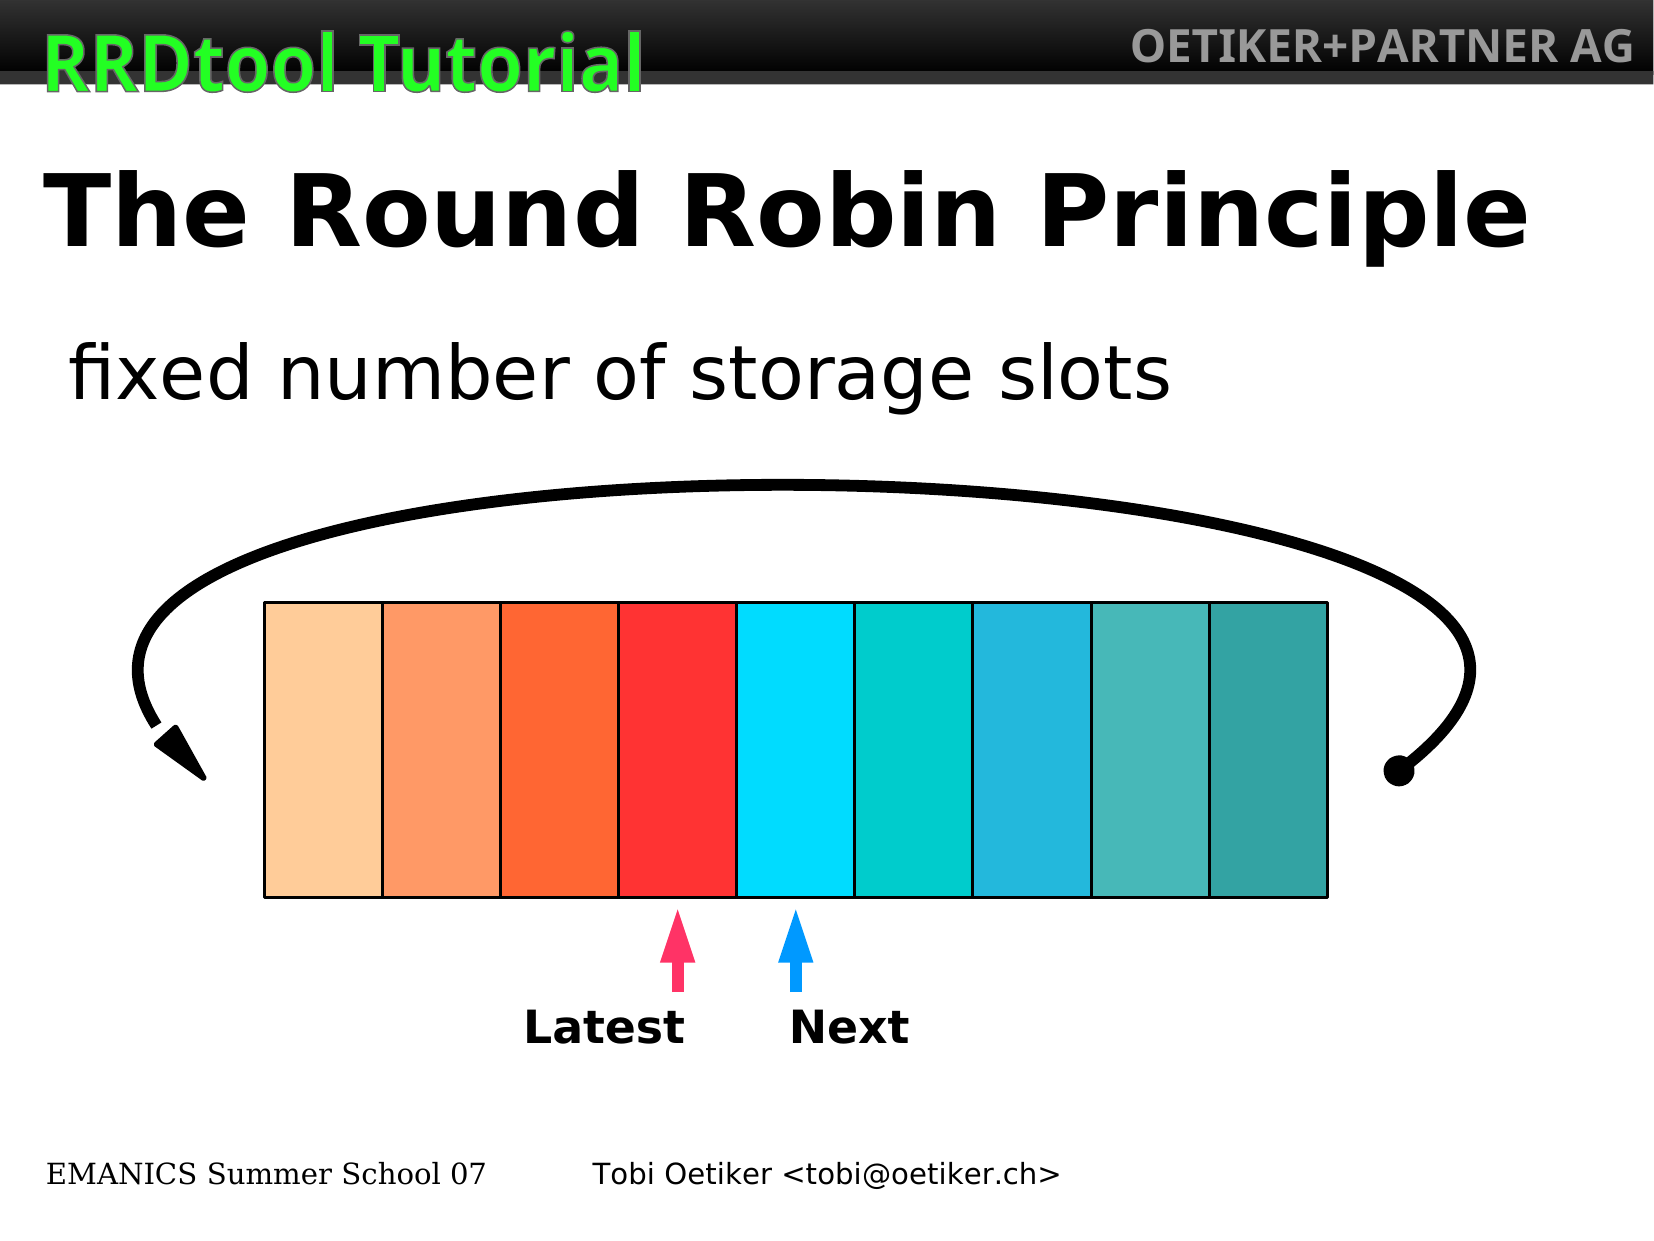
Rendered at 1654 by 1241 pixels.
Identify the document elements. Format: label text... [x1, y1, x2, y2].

list fixed number of storage slots [50, 329, 1571, 1099]
text_box Latest [506, 991, 702, 1063]
text_box [264, 602, 1328, 898]
text_box Next [772, 991, 926, 1063]
title The Round Robin Principle [43, 137, 1582, 287]
